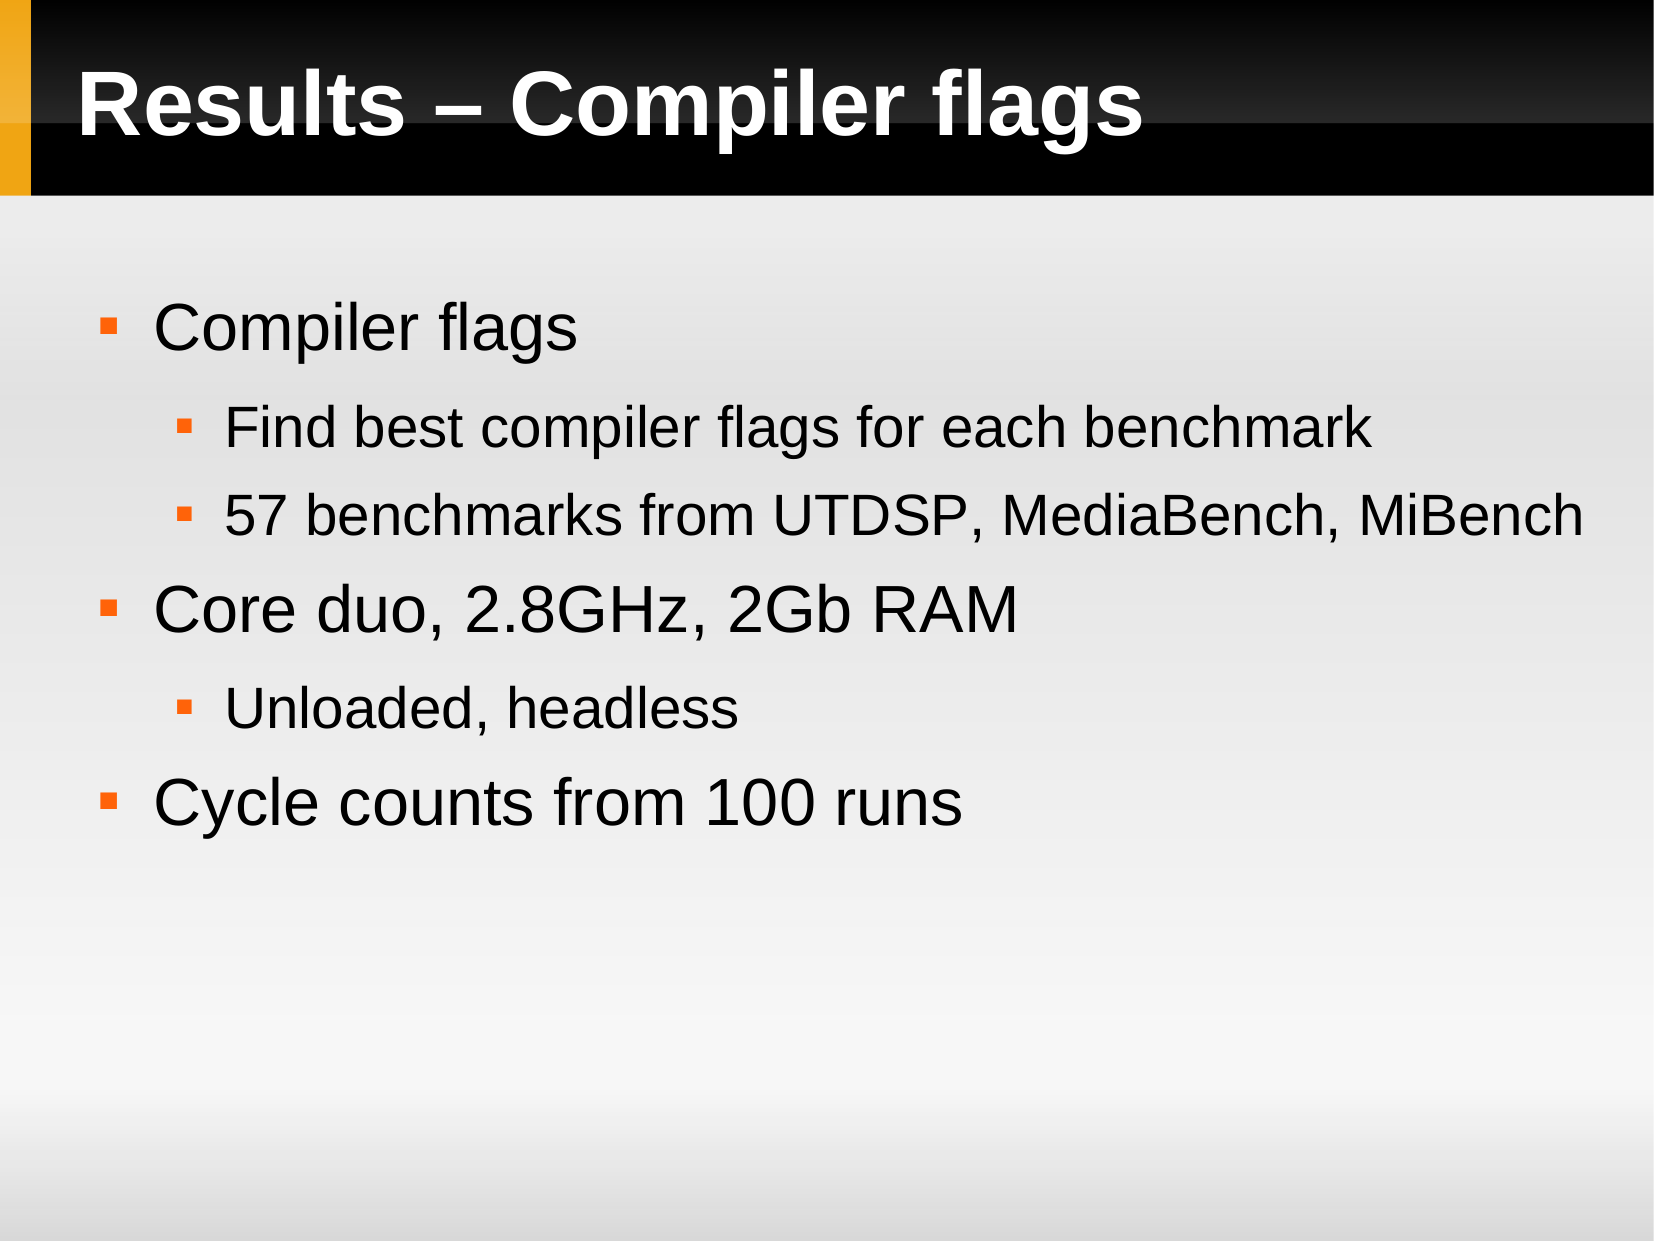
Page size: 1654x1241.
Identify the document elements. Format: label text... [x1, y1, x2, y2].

title Results – Compiler flags [76, 7, 1565, 200]
picture [0, 0, 1654, 1241]
list Compiler flags Find best compiler flags for each benchmark 57 benchmarks from UTDSP, MediaBench, MiBench Core duo, 2.8GHz, 2Gb RAM Unloaded, headless Cycle counts from 100 runs [82, 290, 1625, 1094]
